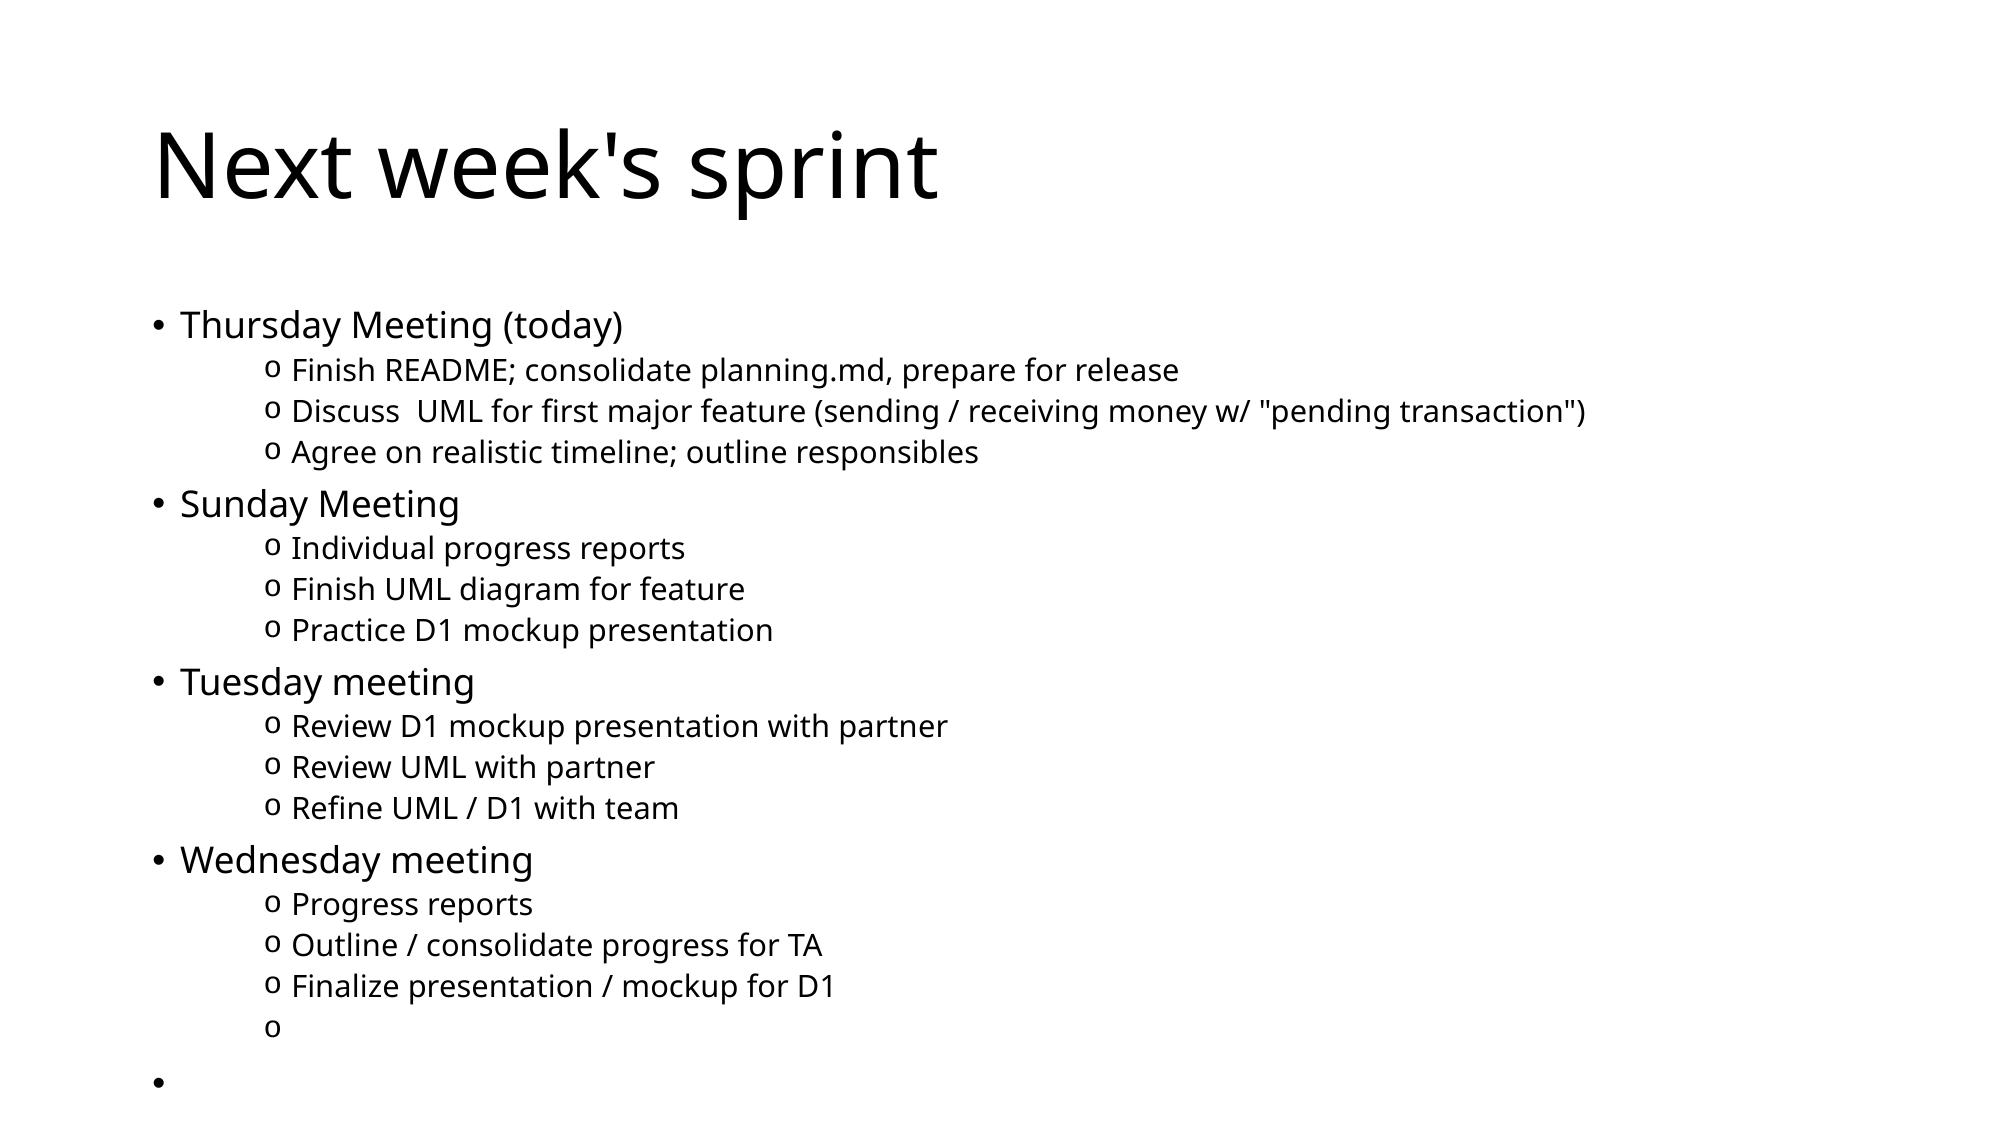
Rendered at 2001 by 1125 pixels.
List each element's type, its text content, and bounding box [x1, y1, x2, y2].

title Next week's sprint [137, 59, 1863, 278]
list Thursday Meeting (today) Finish README; consolidate planning.md, prepare for release Discuss UML for first major feature (sending / receiving money w/ "pending transaction") Agree on realistic timeline; outline responsibles Sunday Meeting Individual progress reports Finish UML diagram for feature Practice D1 mockup presentation Tuesday meeting Review D1 mockup presentation with partner Review UML with partner Refine UML / D1 with team Wednesday meeting Progress reports Outline / consolidate progress for TA Finalize presentation / mockup for D1 [137, 299, 1863, 1014]
